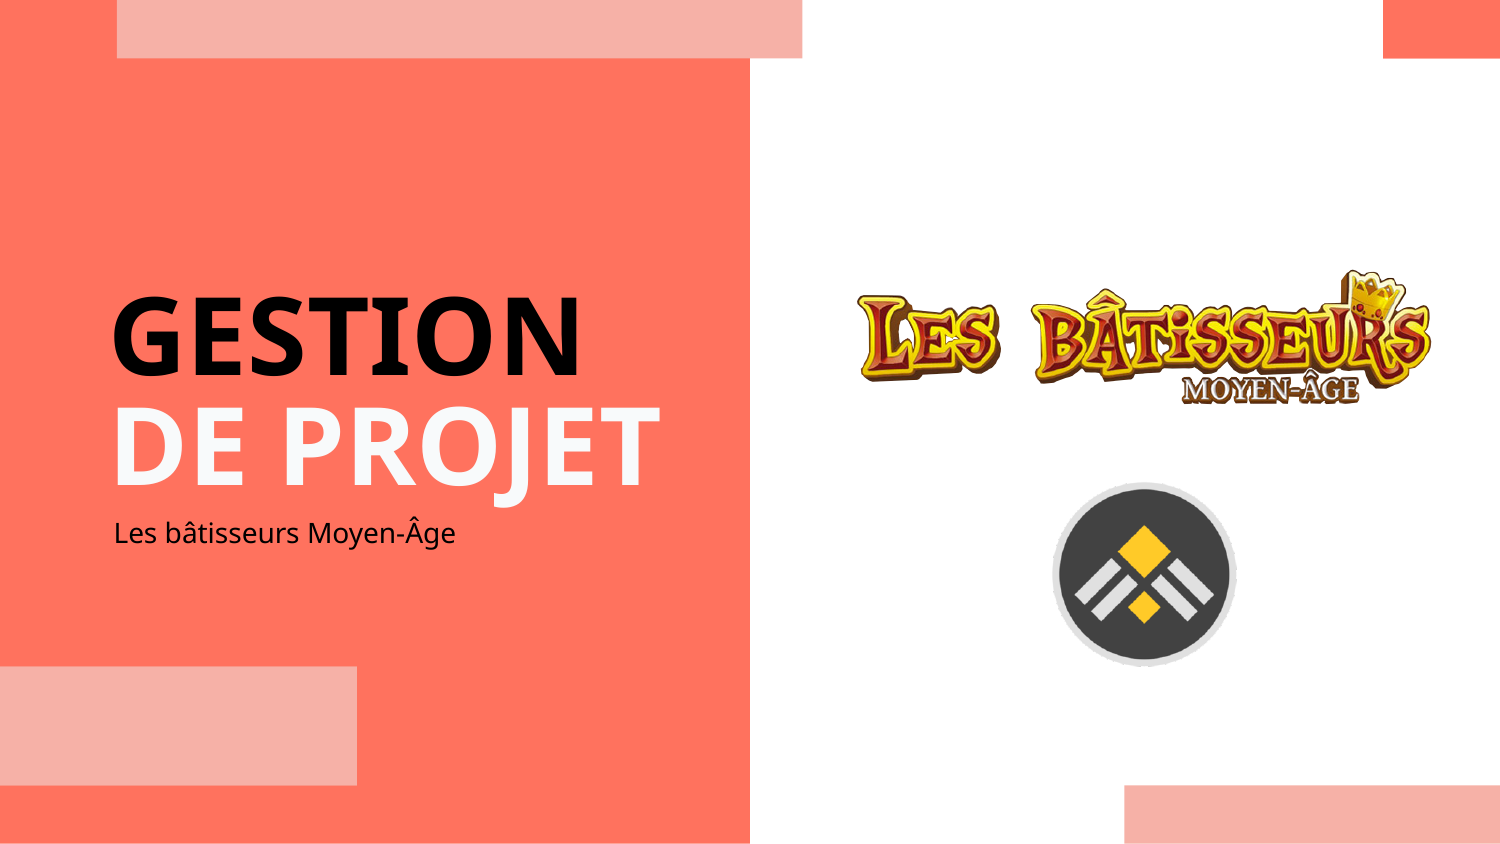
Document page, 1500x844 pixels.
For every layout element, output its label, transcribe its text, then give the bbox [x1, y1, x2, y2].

title GESTION DE PROJET [93, 160, 704, 523]
subtitle Les bâtisseurs Moyen-Âge [98, 500, 718, 568]
picture [1051, 481, 1237, 667]
text_box [0, 666, 357, 786]
picture [849, 257, 1439, 417]
